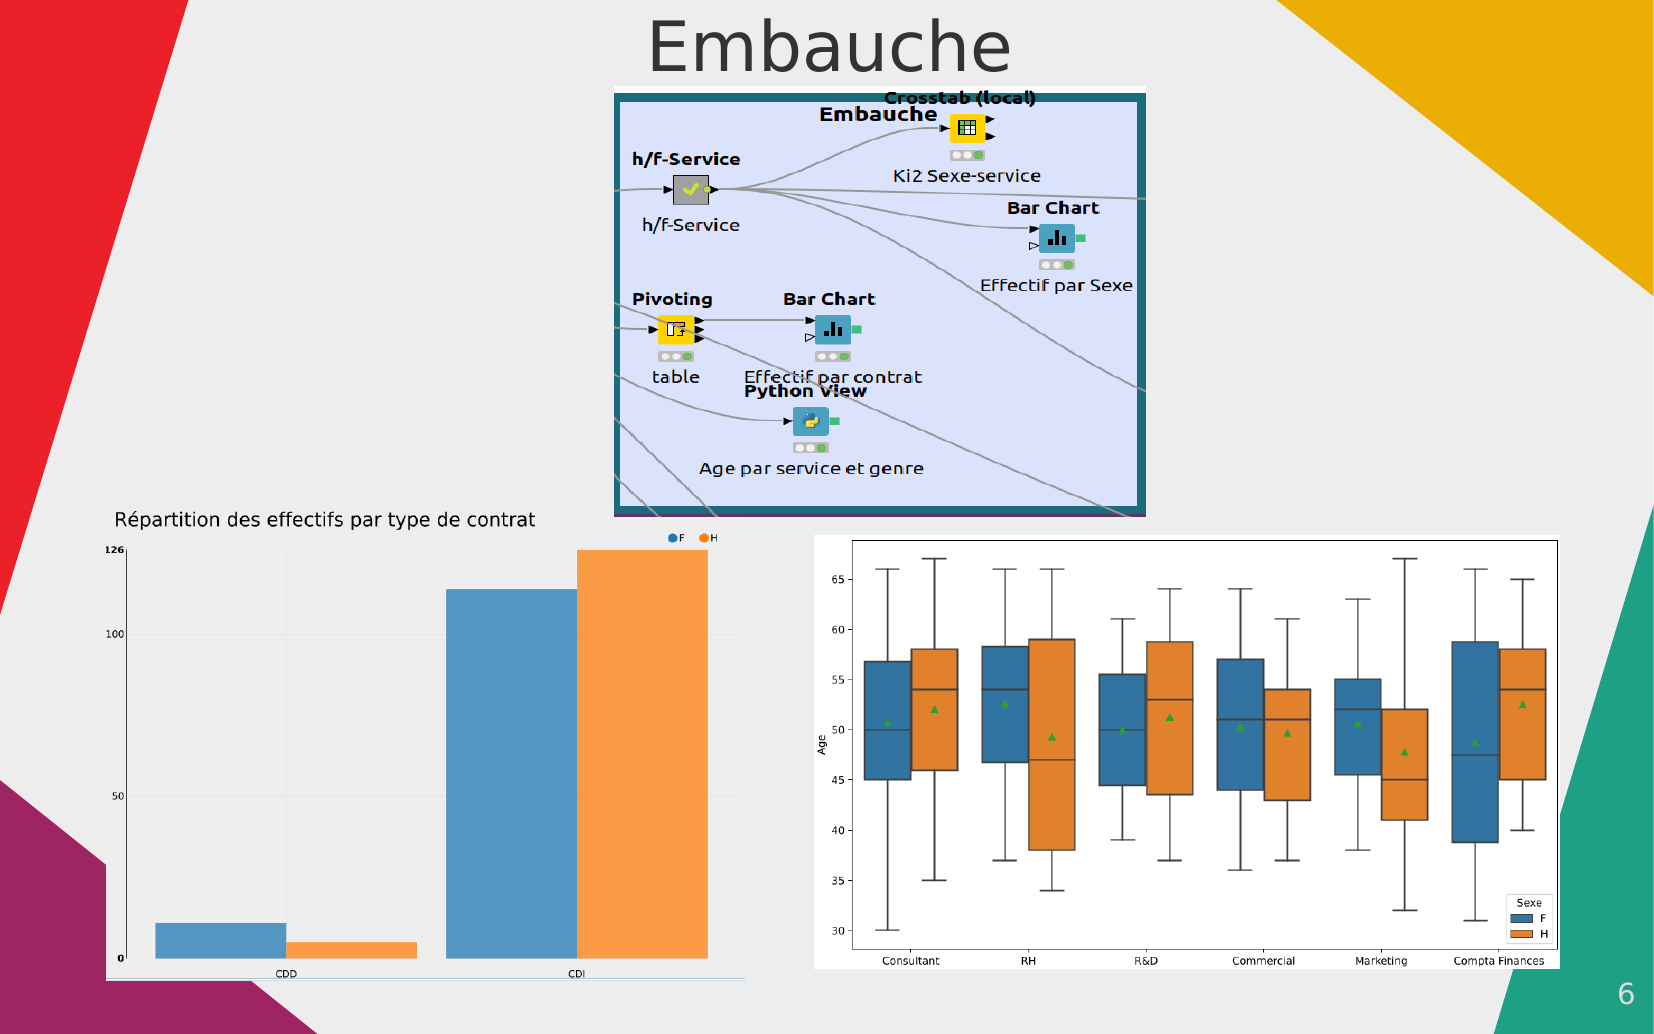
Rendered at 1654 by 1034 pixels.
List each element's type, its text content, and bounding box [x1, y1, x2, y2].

picture [106, 86, 1146, 981]
picture [814, 535, 1560, 969]
title Embauche [118, 0, 1542, 130]
